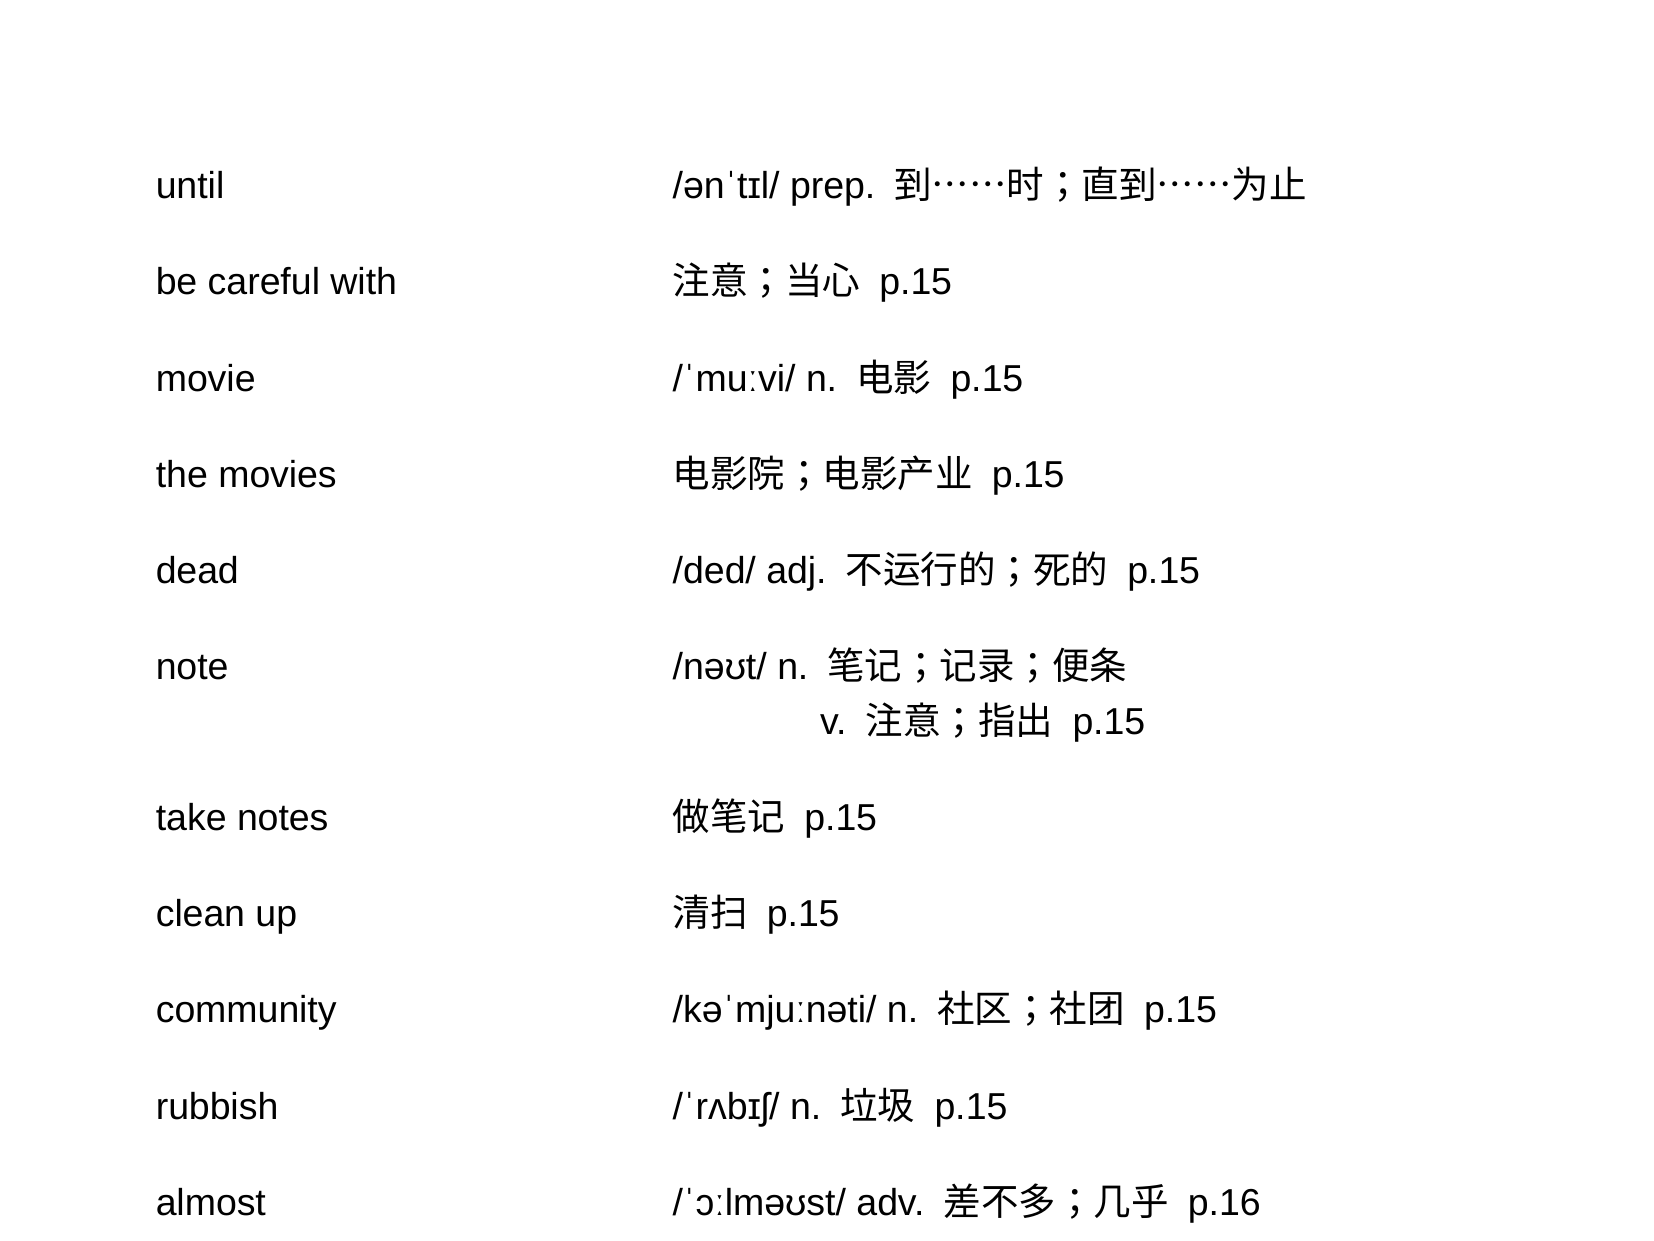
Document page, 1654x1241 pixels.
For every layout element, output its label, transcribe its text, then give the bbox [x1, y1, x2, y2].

text_box until /ənˈtɪl/ prep. 到……时；直到……为止 be careful with 注意；当心 p.15 movie /ˈmuːvi/ n. 电影 p.15 the movies 电影院；电影产业 p.15 dead /ded/ adj. 不运行的；死的 p.15 note /nəʊt/ n. 笔记；记录；便条 v. 注意；指出 p.15 take notes 做笔记 p.15 clean up 清扫 p.15 community /kəˈmjuːnəti/ n. 社区；社团 p.15 rubbish /ˈrʌbɪʃ/ n. 垃圾 p.15 almost /ˈɔːlməʊst/ adv. 差不多；几乎 p.16 [141, 147, 1506, 1123]
